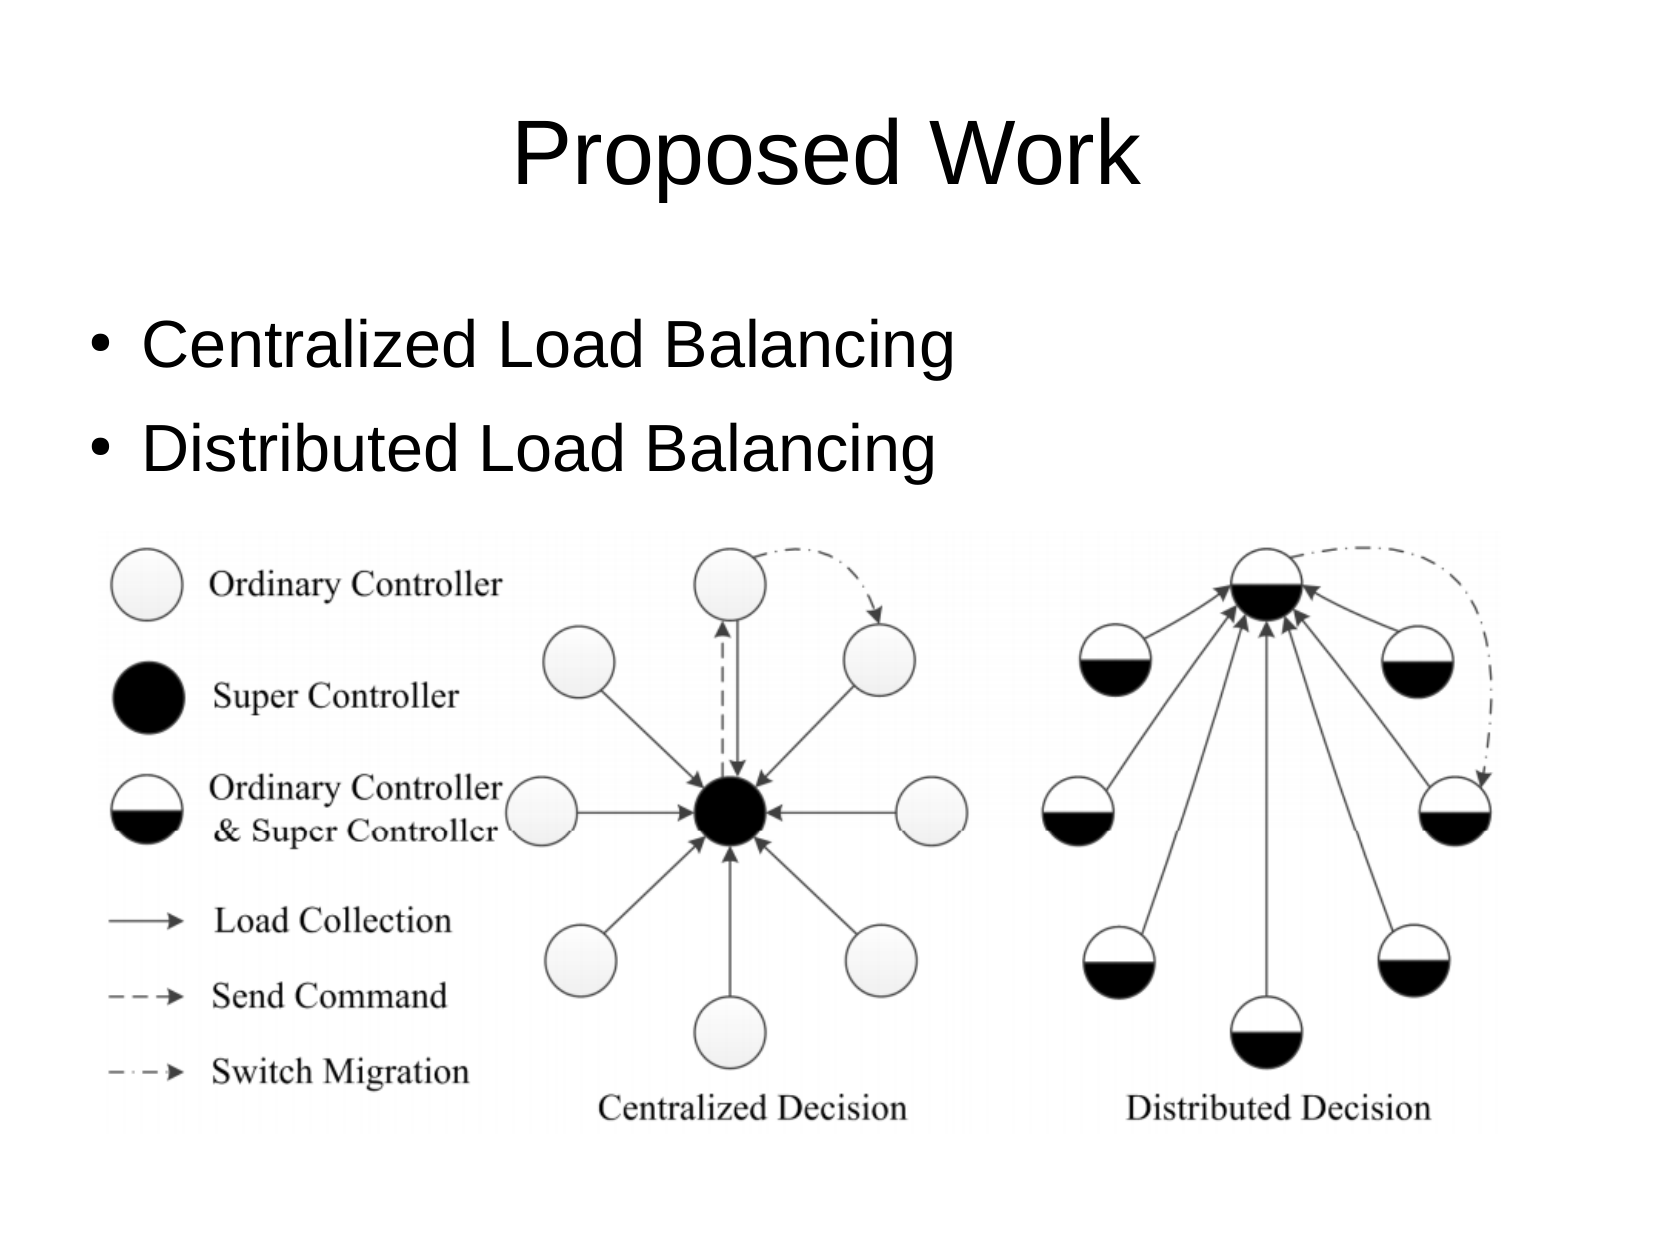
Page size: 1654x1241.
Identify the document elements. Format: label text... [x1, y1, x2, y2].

title Proposed Work [82, 49, 1571, 257]
list Centralized Load Balancing Distributed Load Balancing [70, 307, 1560, 567]
picture [98, 531, 1501, 1134]
